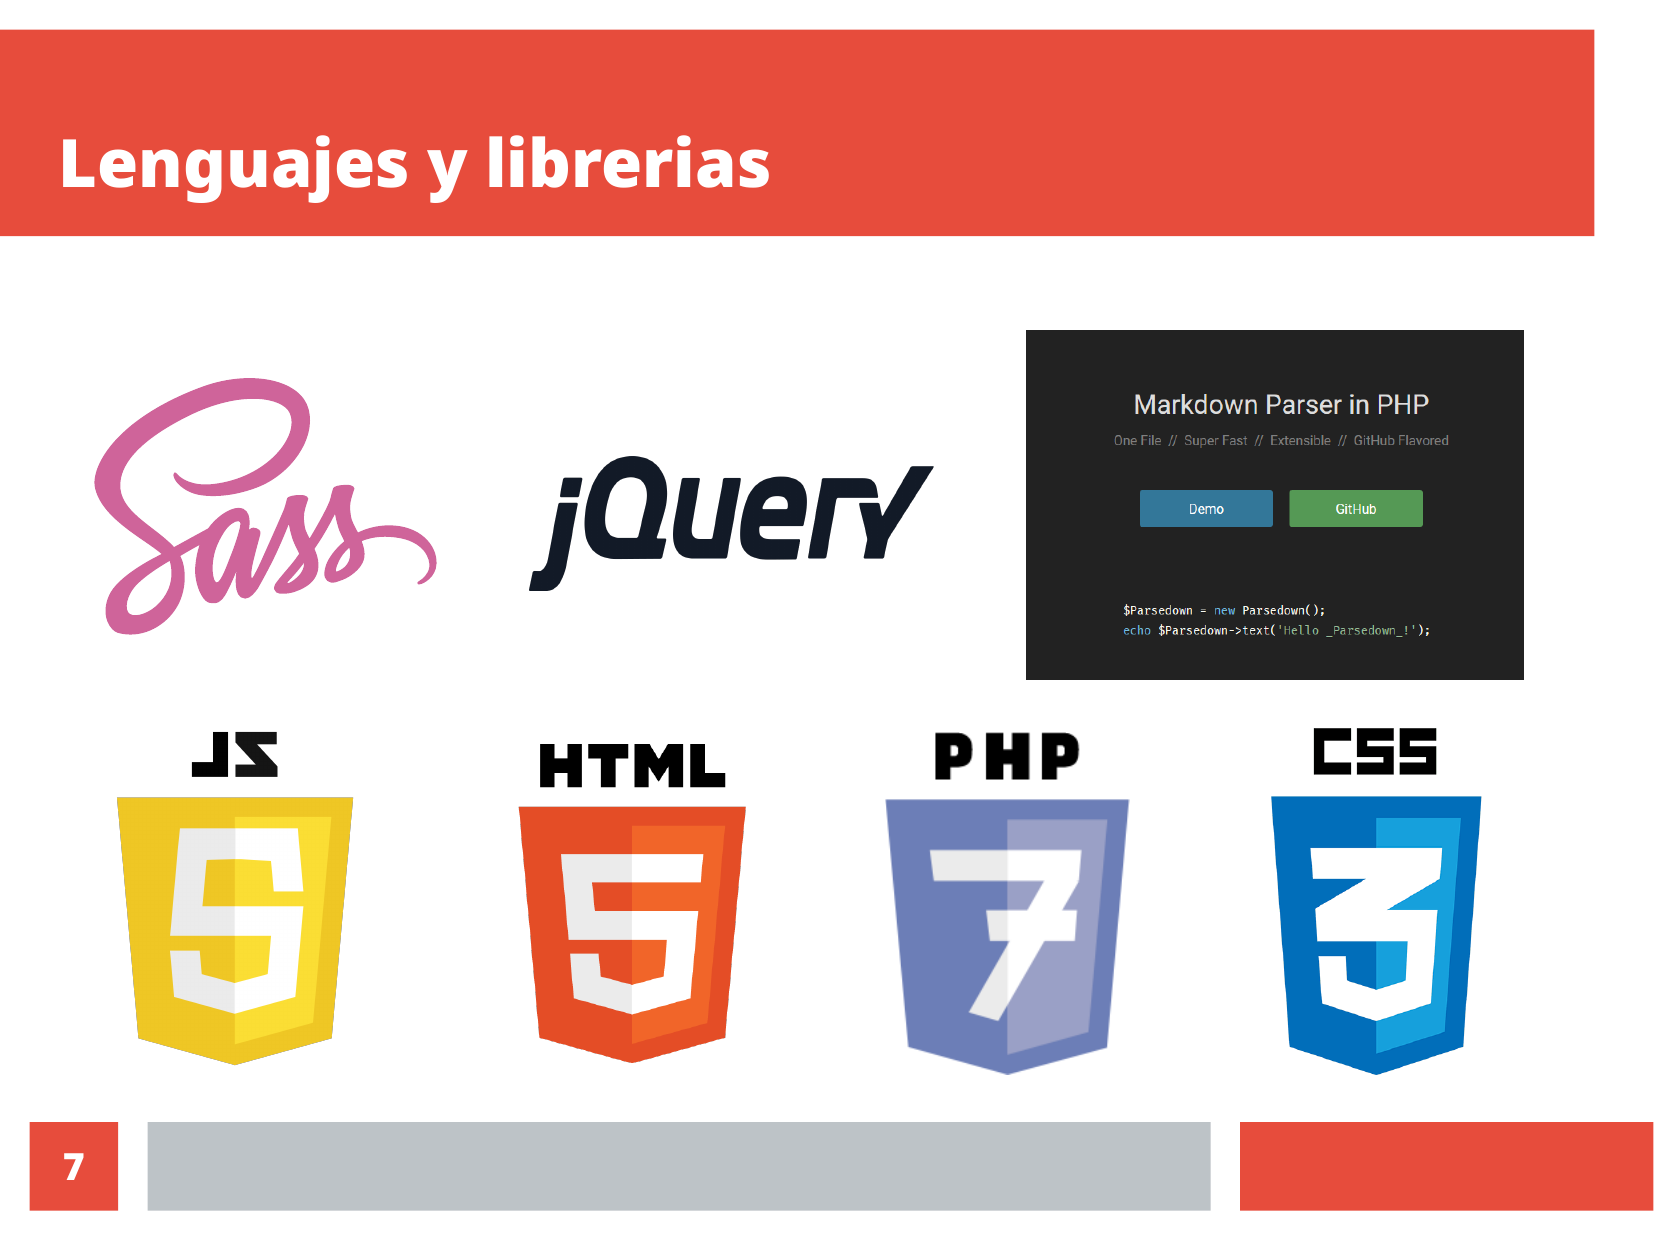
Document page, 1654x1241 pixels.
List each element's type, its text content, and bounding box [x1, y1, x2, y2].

picture [106, 720, 364, 1077]
picture [529, 456, 934, 591]
picture [472, 744, 792, 1063]
picture [885, 732, 1130, 1075]
picture [94, 377, 437, 635]
picture [1026, 330, 1524, 680]
title Lenguajes y librerias [59, 59, 1595, 207]
picture [1228, 728, 1524, 1075]
